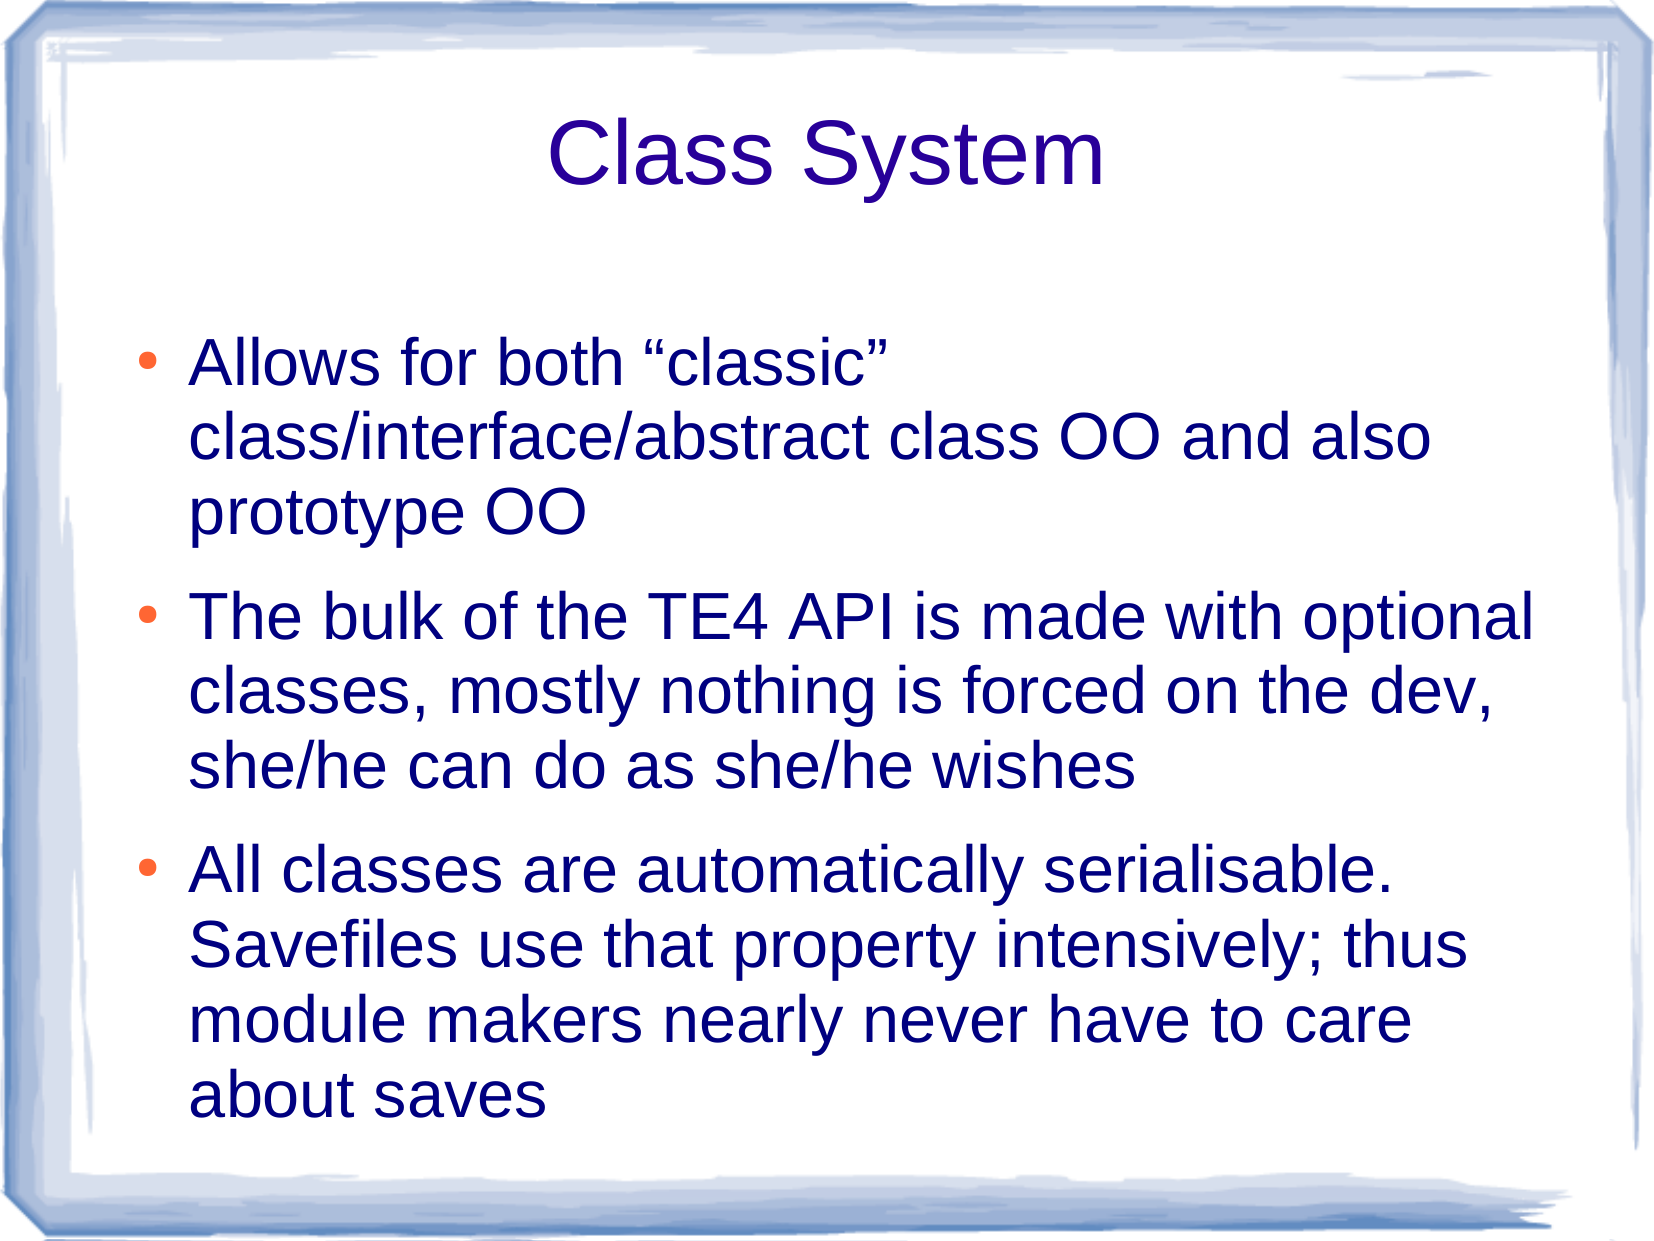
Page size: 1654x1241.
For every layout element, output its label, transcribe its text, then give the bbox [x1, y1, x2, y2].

picture [0, 0, 1654, 1241]
title Class System [82, 49, 1571, 257]
list Allows for both “classic” class/interface/abstract class OO and also prototype OO The bulk of the TE4 API is made with optional classes, mostly nothing is forced on the dev, she/he can do as she/he wishes All classes are automatically serialisable. Savefiles use that property intensively; thus module makers nearly never have to care about saves [118, 324, 1571, 1144]
